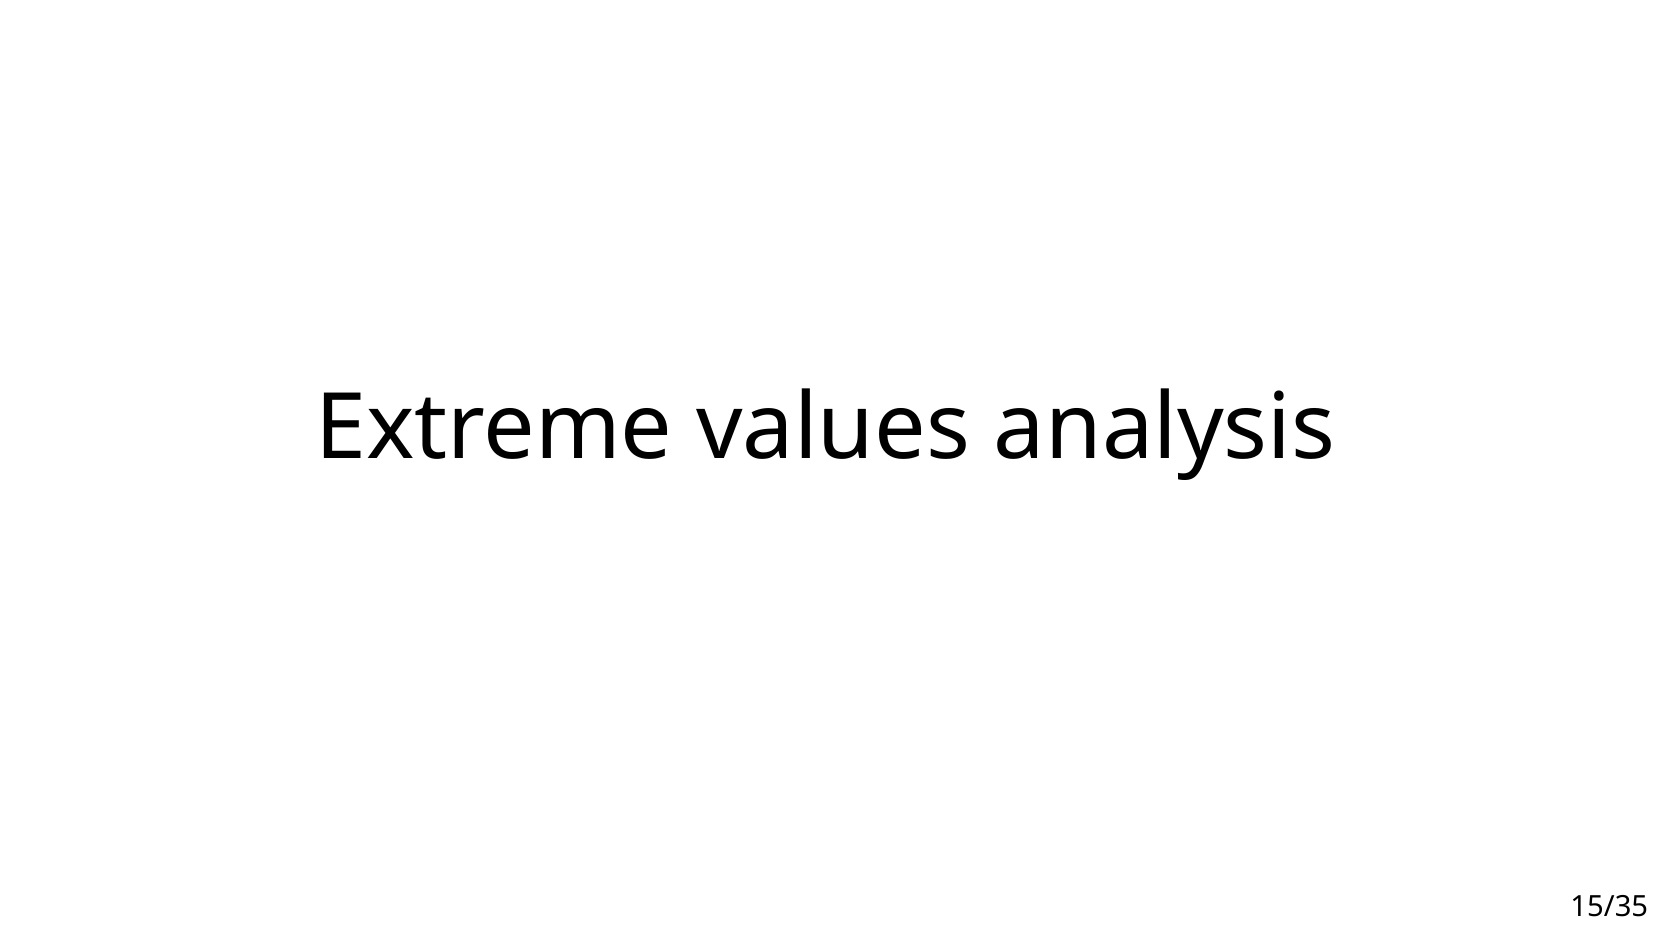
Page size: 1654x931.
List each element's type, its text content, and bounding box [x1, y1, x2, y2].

title Extreme values analysis [81, 345, 1570, 501]
